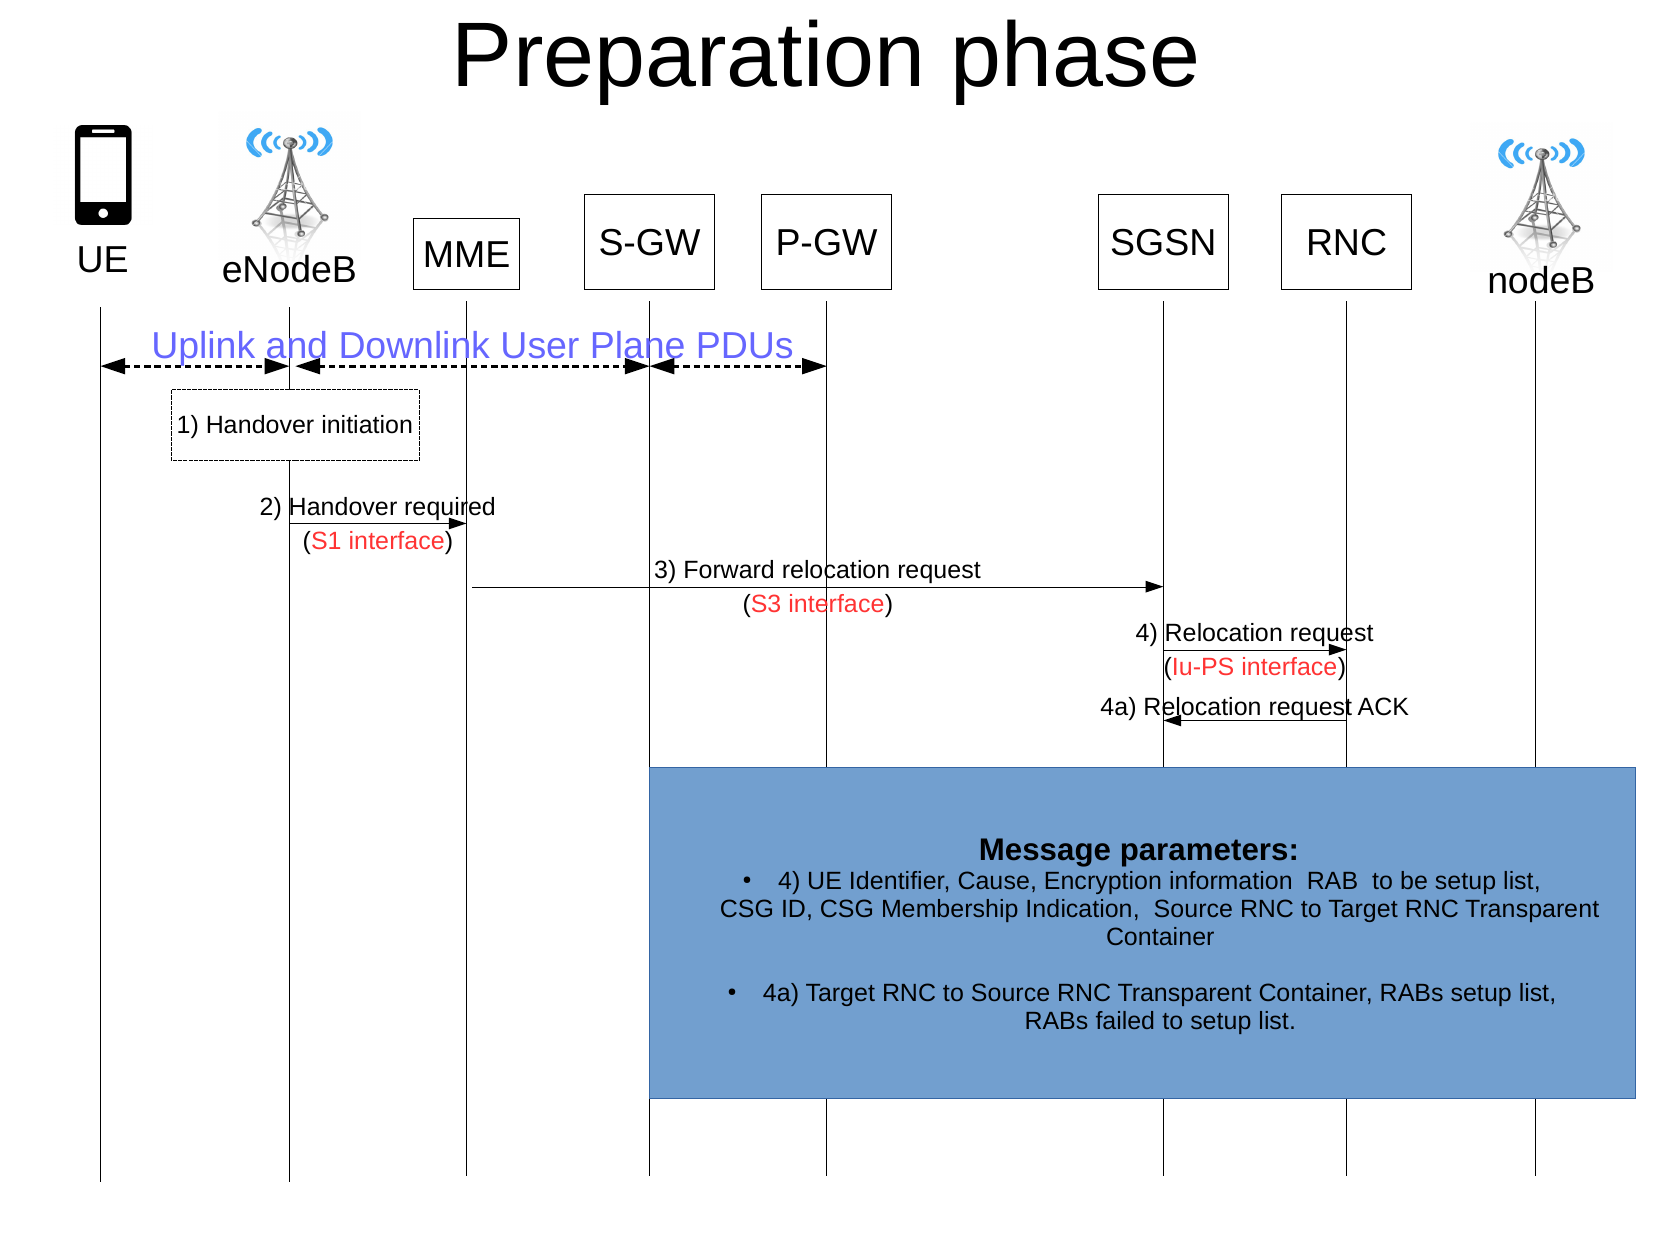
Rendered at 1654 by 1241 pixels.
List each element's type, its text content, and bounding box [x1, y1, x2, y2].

text_box P-GW [761, 194, 892, 290]
picture [53, 125, 153, 225]
text_box S-GW [584, 194, 715, 290]
text_box Message parameters: 4) UE Identifier, Cause, Encryption information RAB to be setup list, CSG ID, CSG Membership Indication, Source RNC to Target RNC Transparent Container 4a) Target RNC to Source RNC Transparent Container, RABs setup list, RABs failed to setup list. [649, 767, 1636, 1099]
picture [218, 111, 361, 261]
title Preparation phase [82, 2, 1571, 106]
picture [1470, 122, 1613, 272]
text_box RNC [1281, 194, 1412, 290]
text_box SGSN [1098, 194, 1229, 290]
text_box MME [413, 218, 520, 290]
text_box 1) Handover initiation [171, 389, 420, 461]
